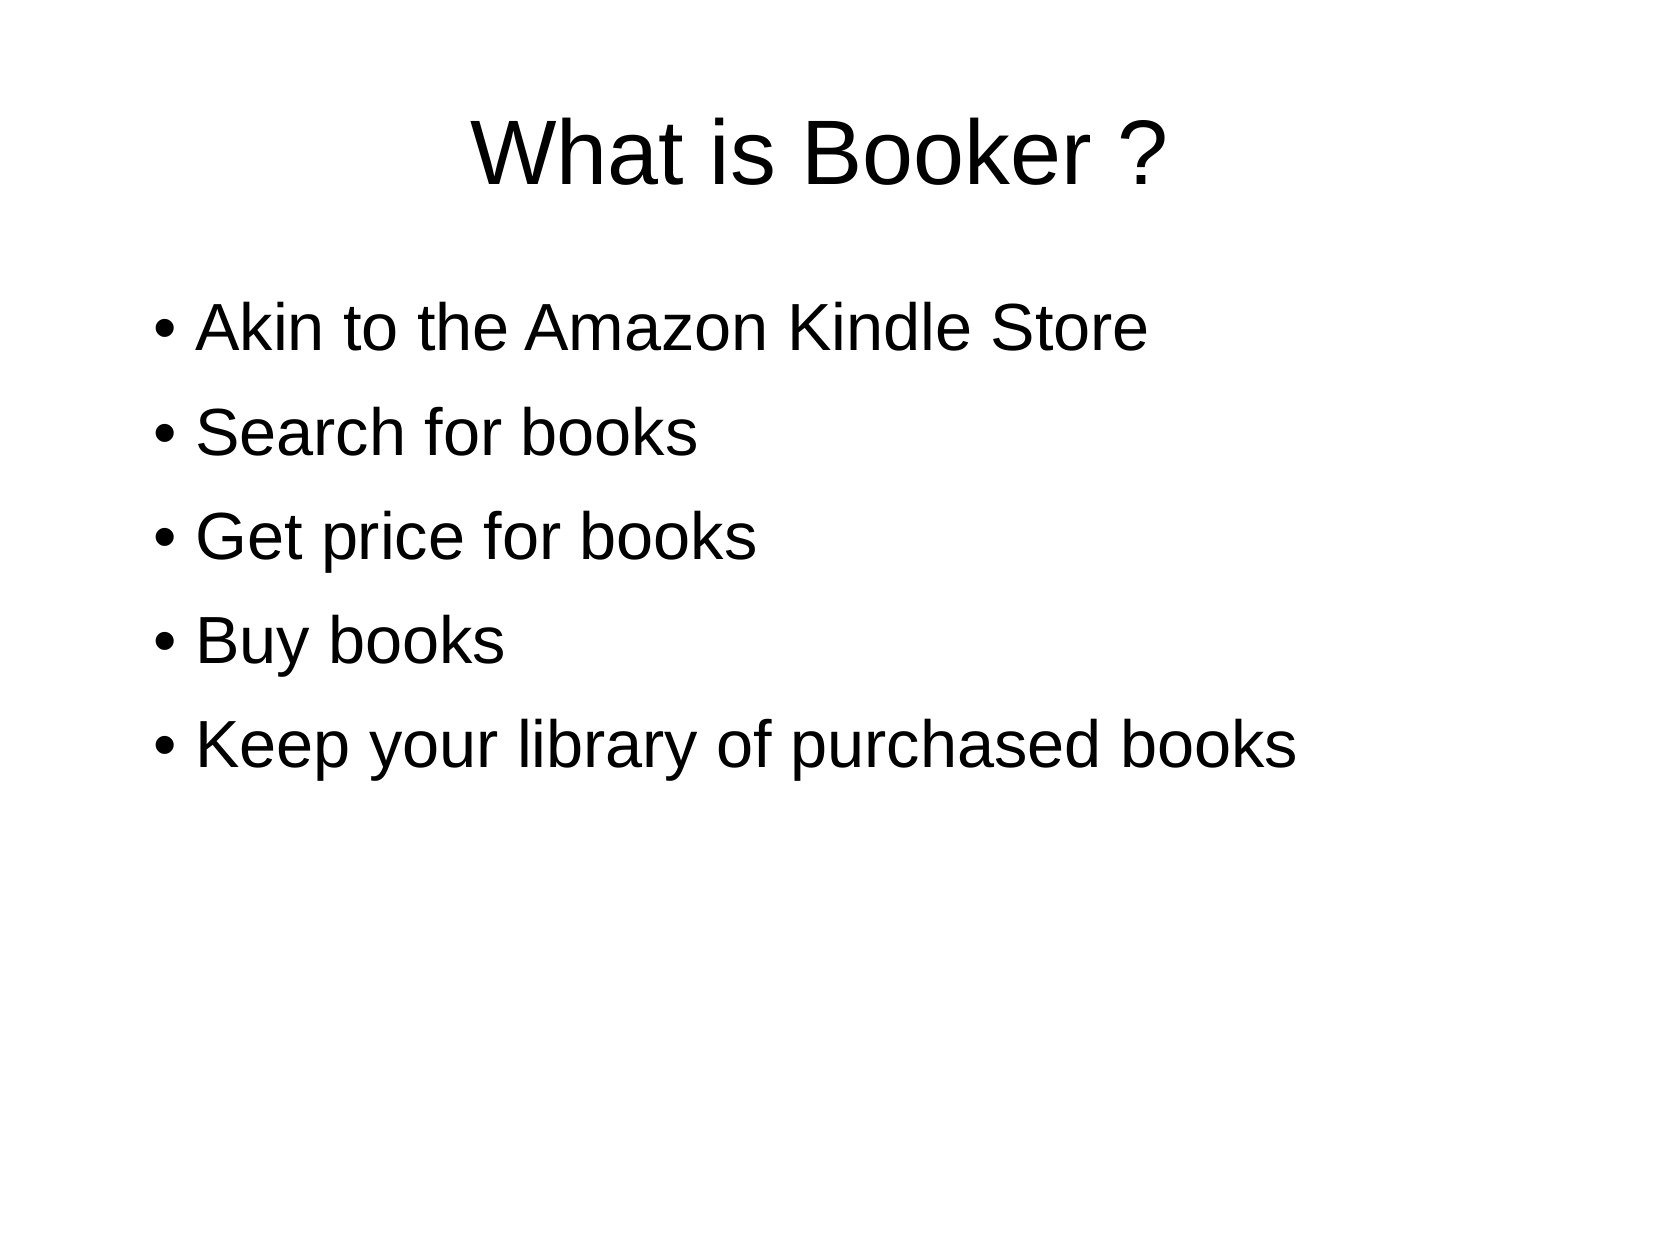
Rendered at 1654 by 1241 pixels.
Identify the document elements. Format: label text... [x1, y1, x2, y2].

list • Akin to the Amazon Kindle Store • Search for books • Get price for books • Buy books • Keep your library of purchased books [82, 290, 1571, 1010]
title What is Booker ? [15, 49, 1651, 257]
